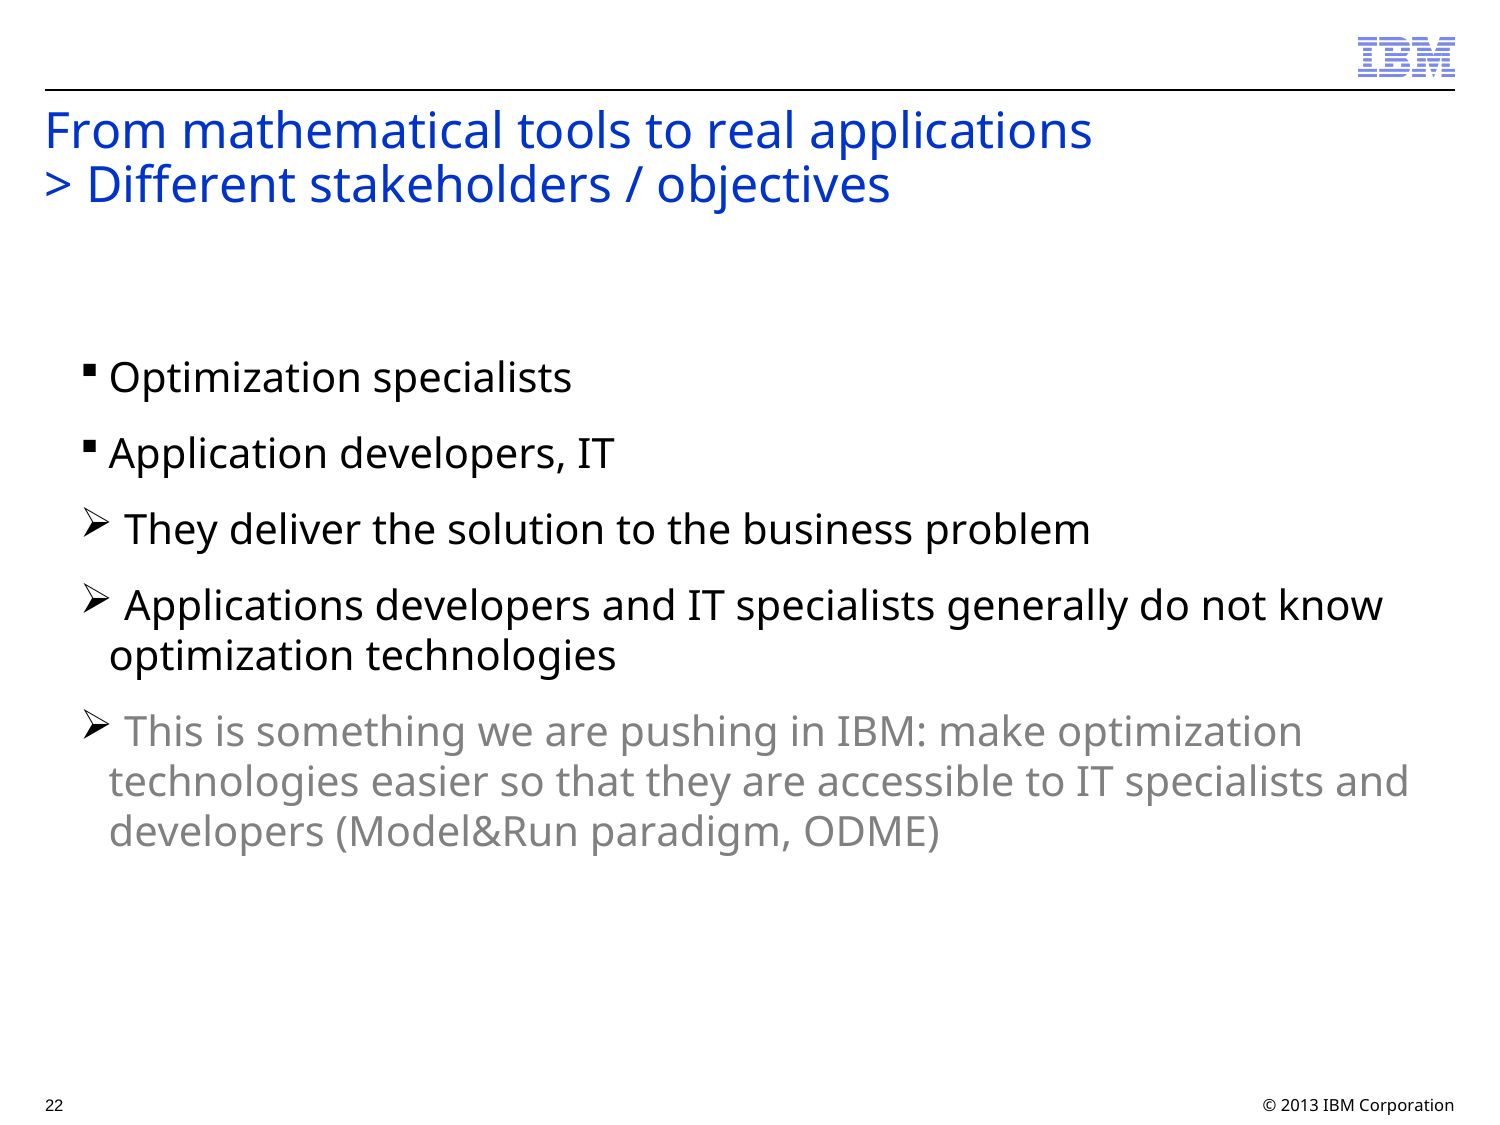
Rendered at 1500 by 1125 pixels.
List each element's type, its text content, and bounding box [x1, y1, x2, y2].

list [29, 307, 1455, 1000]
picture [1358, 37, 1455, 77]
text_box Optimization specialists Application developers, IT They deliver the solution to the business problem Applications developers and IT specialists generally do not know optimization technologies This is something we are pushing in IBM: make optimization technologies easier so that they are accessible to IT specialists and developers (Model&Run paradigm, ODME) [65, 342, 1491, 1035]
title From mathematical tools to real applications > Different stakeholders / objectives [29, 97, 1455, 279]
